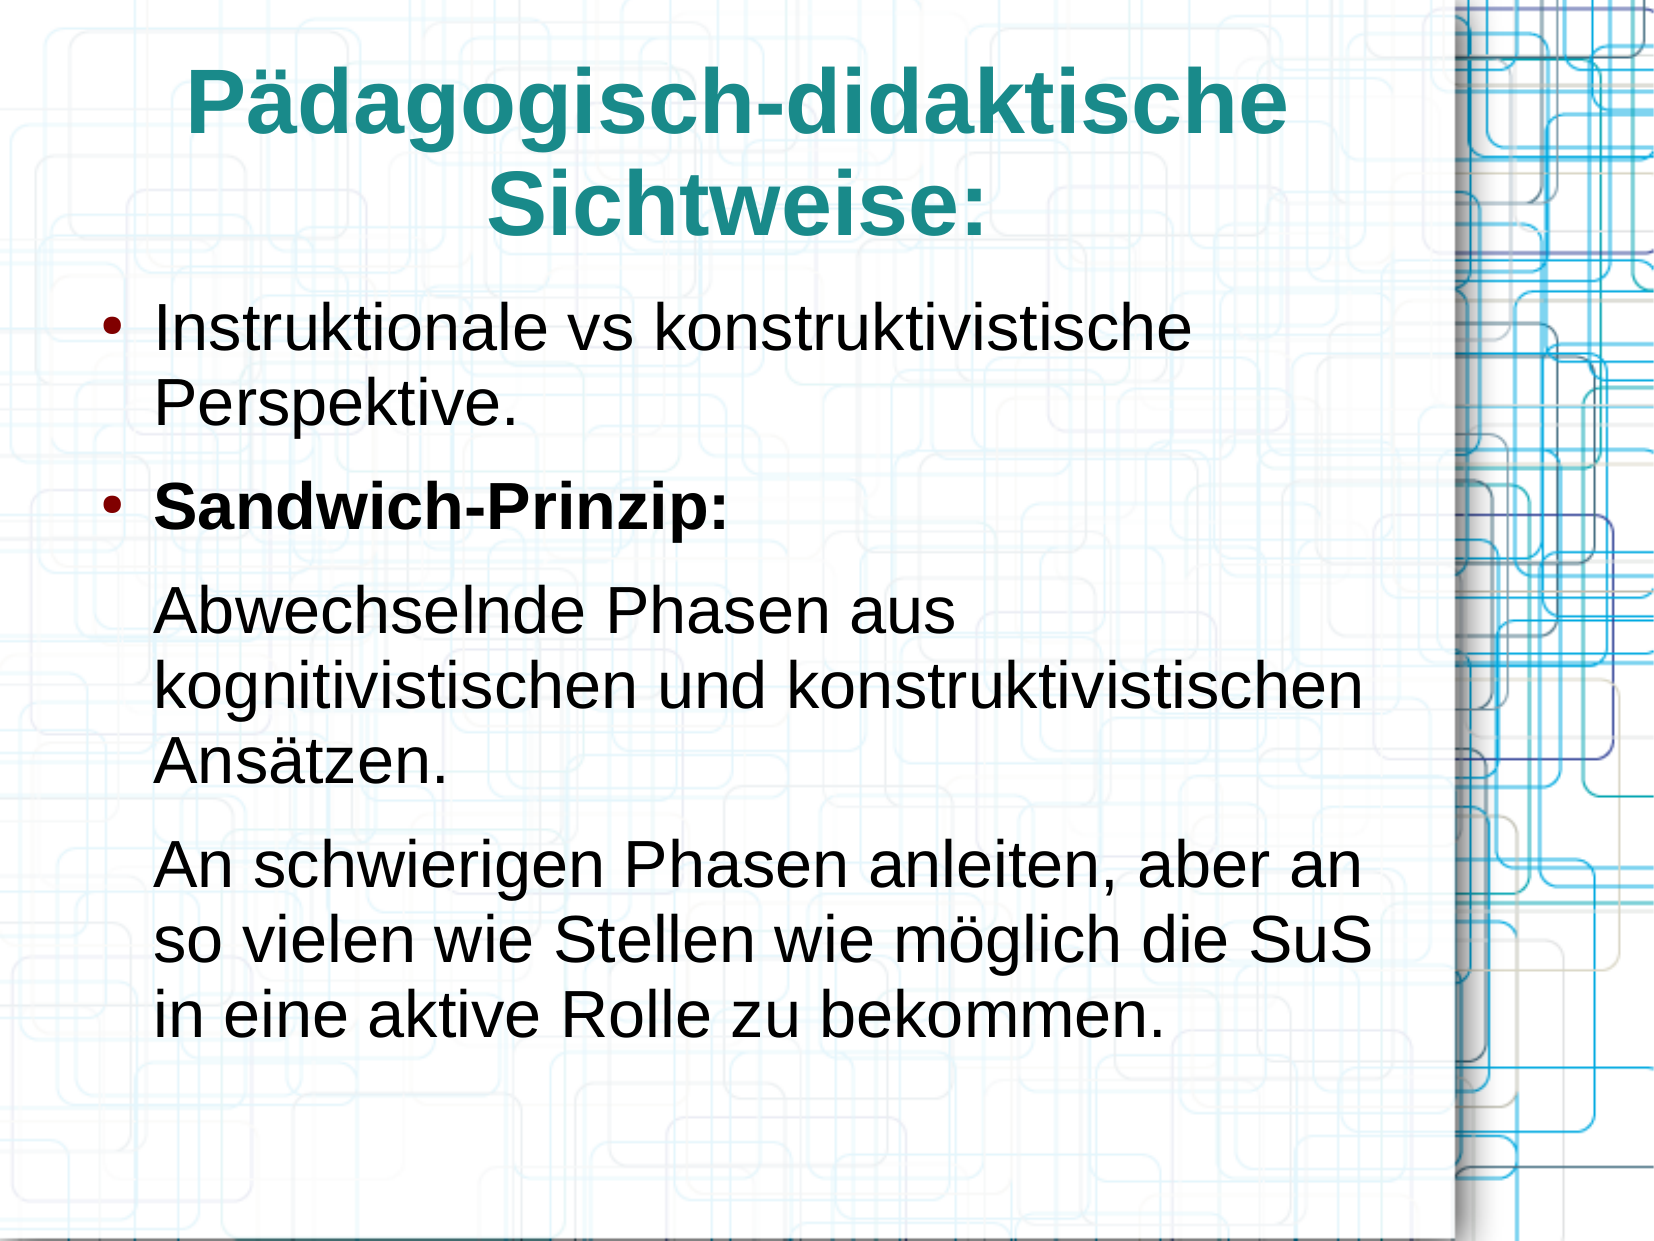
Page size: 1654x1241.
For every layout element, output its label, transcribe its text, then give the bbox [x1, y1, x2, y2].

list Instruktionale vs konstruktivistische Perspektive. Sandwich-Prinzip: Abwechselnde Phasen aus kognitivistischen und konstruktivistischen Ansätzen. An schwierigen Phasen anleiten, aber an so vielen wie Stellen wie möglich die SuS in eine aktive Rolle zu bekommen. [82, 290, 1418, 1109]
title Pädagogisch-didaktische Sichtweise: [59, 49, 1418, 257]
picture [0, 0, 1654, 1241]
